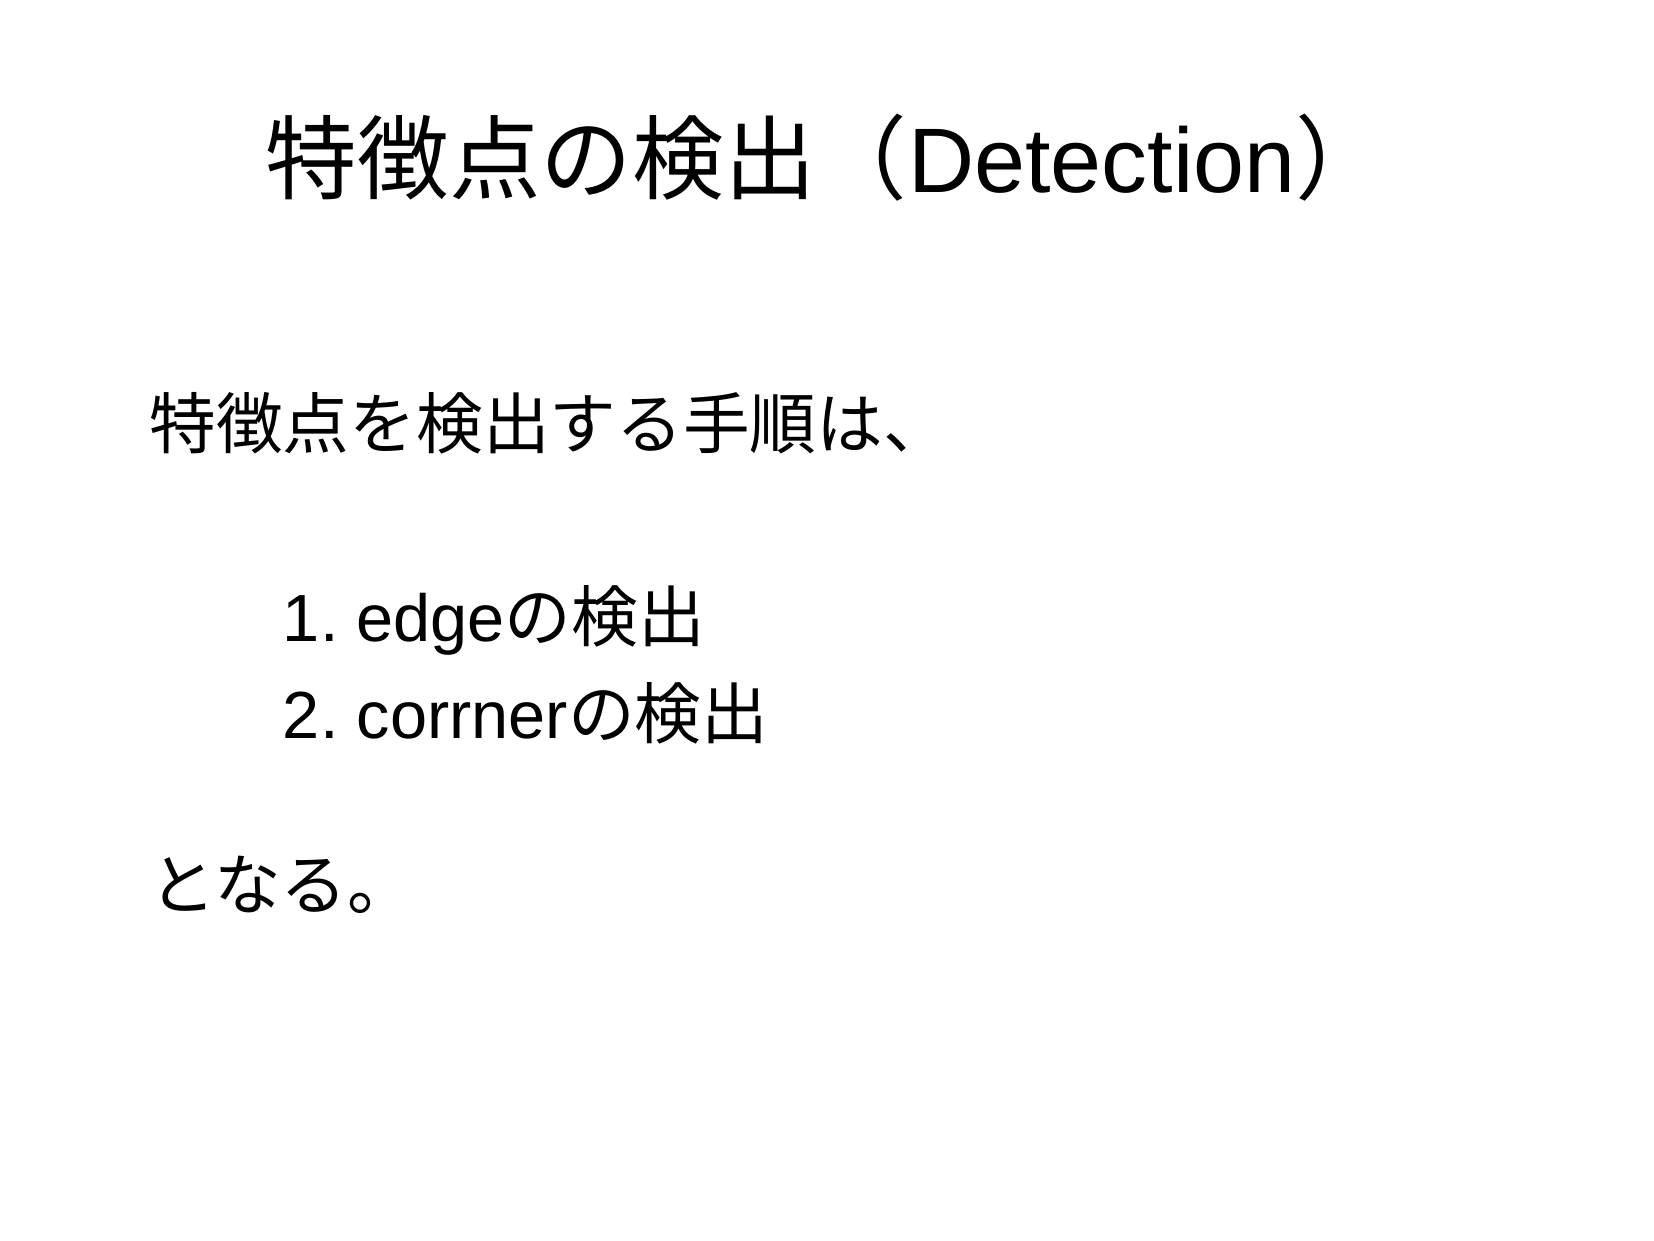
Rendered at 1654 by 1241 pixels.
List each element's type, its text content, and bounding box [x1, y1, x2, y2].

title 特徴点の検出（Detection） [82, 49, 1571, 257]
subtitle 特徴点を検出する手順は、 1. edgeの検出 2. corrnerの検出 となる。 [82, 290, 1571, 1010]
